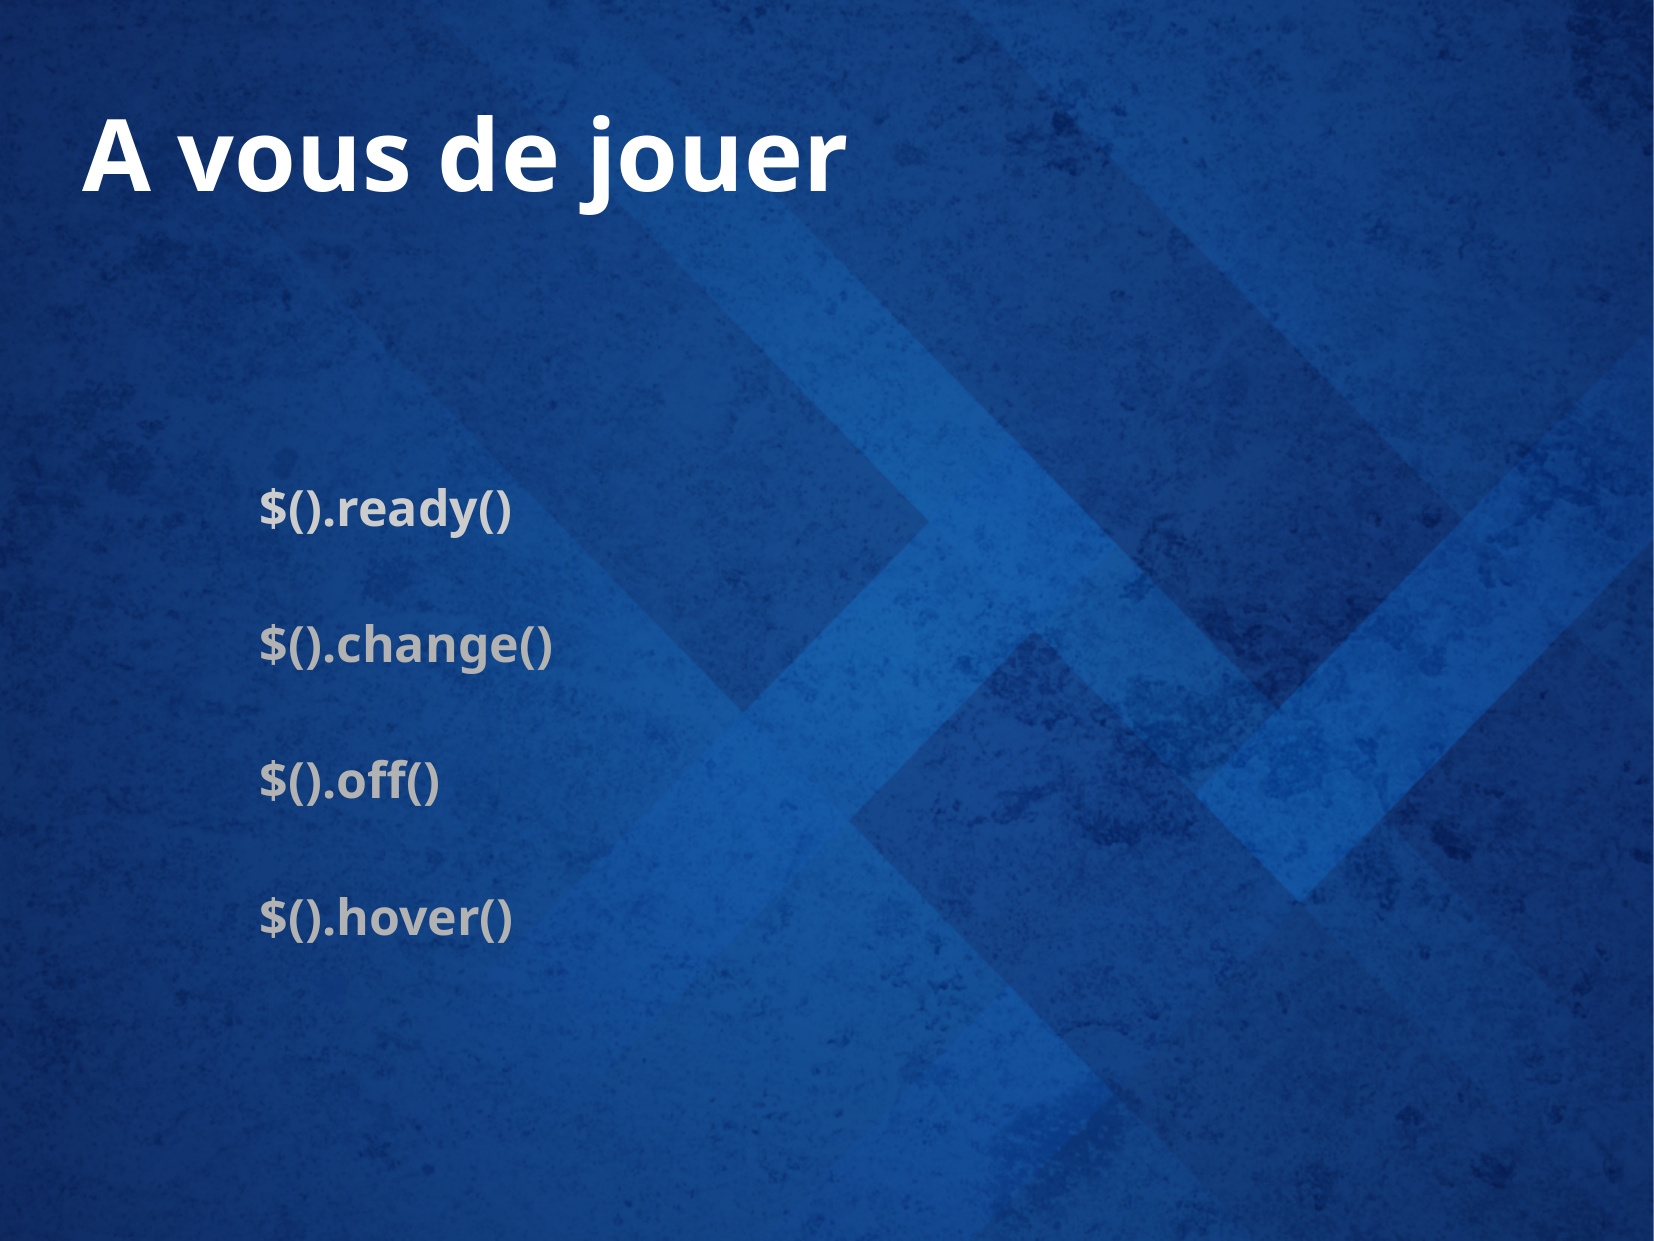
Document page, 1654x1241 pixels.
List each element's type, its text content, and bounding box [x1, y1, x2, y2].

picture [0, 0, 1654, 1241]
text_box $().ready() $().change() $().off() $().hover() [259, 472, 1016, 881]
title A vous de jouer [82, 49, 1571, 257]
